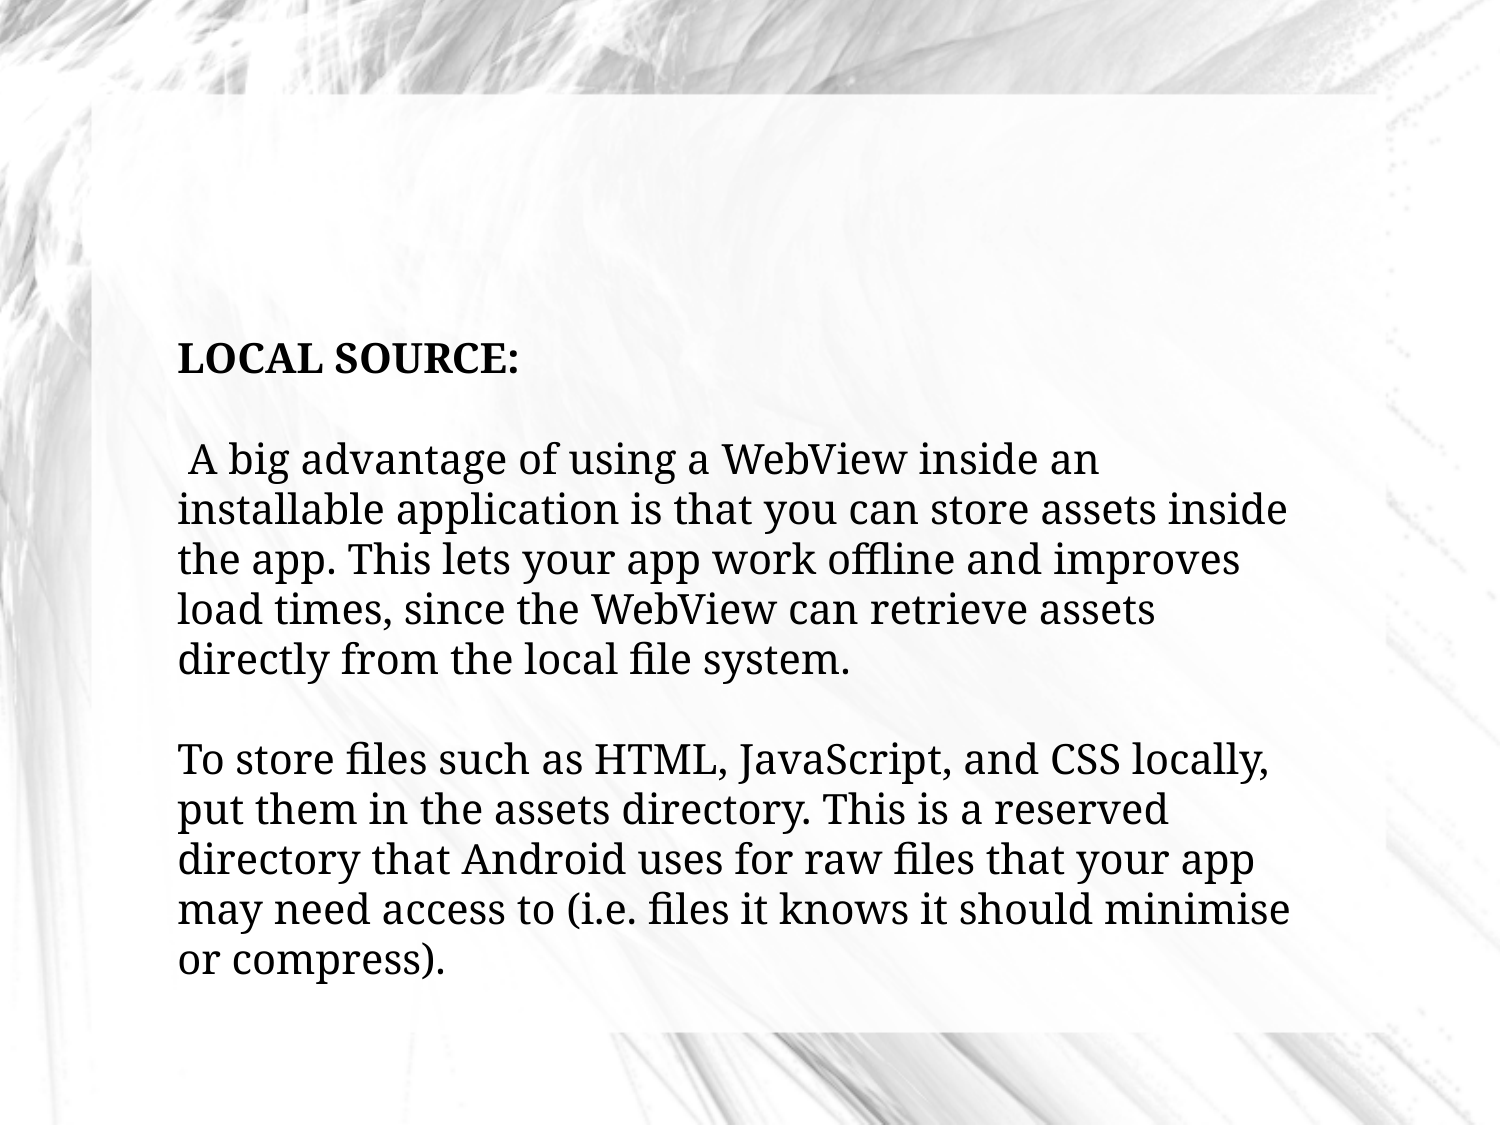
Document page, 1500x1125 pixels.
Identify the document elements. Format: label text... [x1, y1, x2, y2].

picture [0, 0, 1500, 1125]
text_box LOCAL SOURCE: A big advantage of using a WebView inside an installable application is that you can store assets inside the app. This lets your app work offline and improves load times, since the WebView can retrieve assets directly from the local file system. To store files such as HTML, JavaScript, and CSS locally, put them in the assets directory. This is a reserved directory that Android uses for raw files that your app may need access to (i.e. files it knows it should minimise or compress). [162, 224, 1325, 1041]
